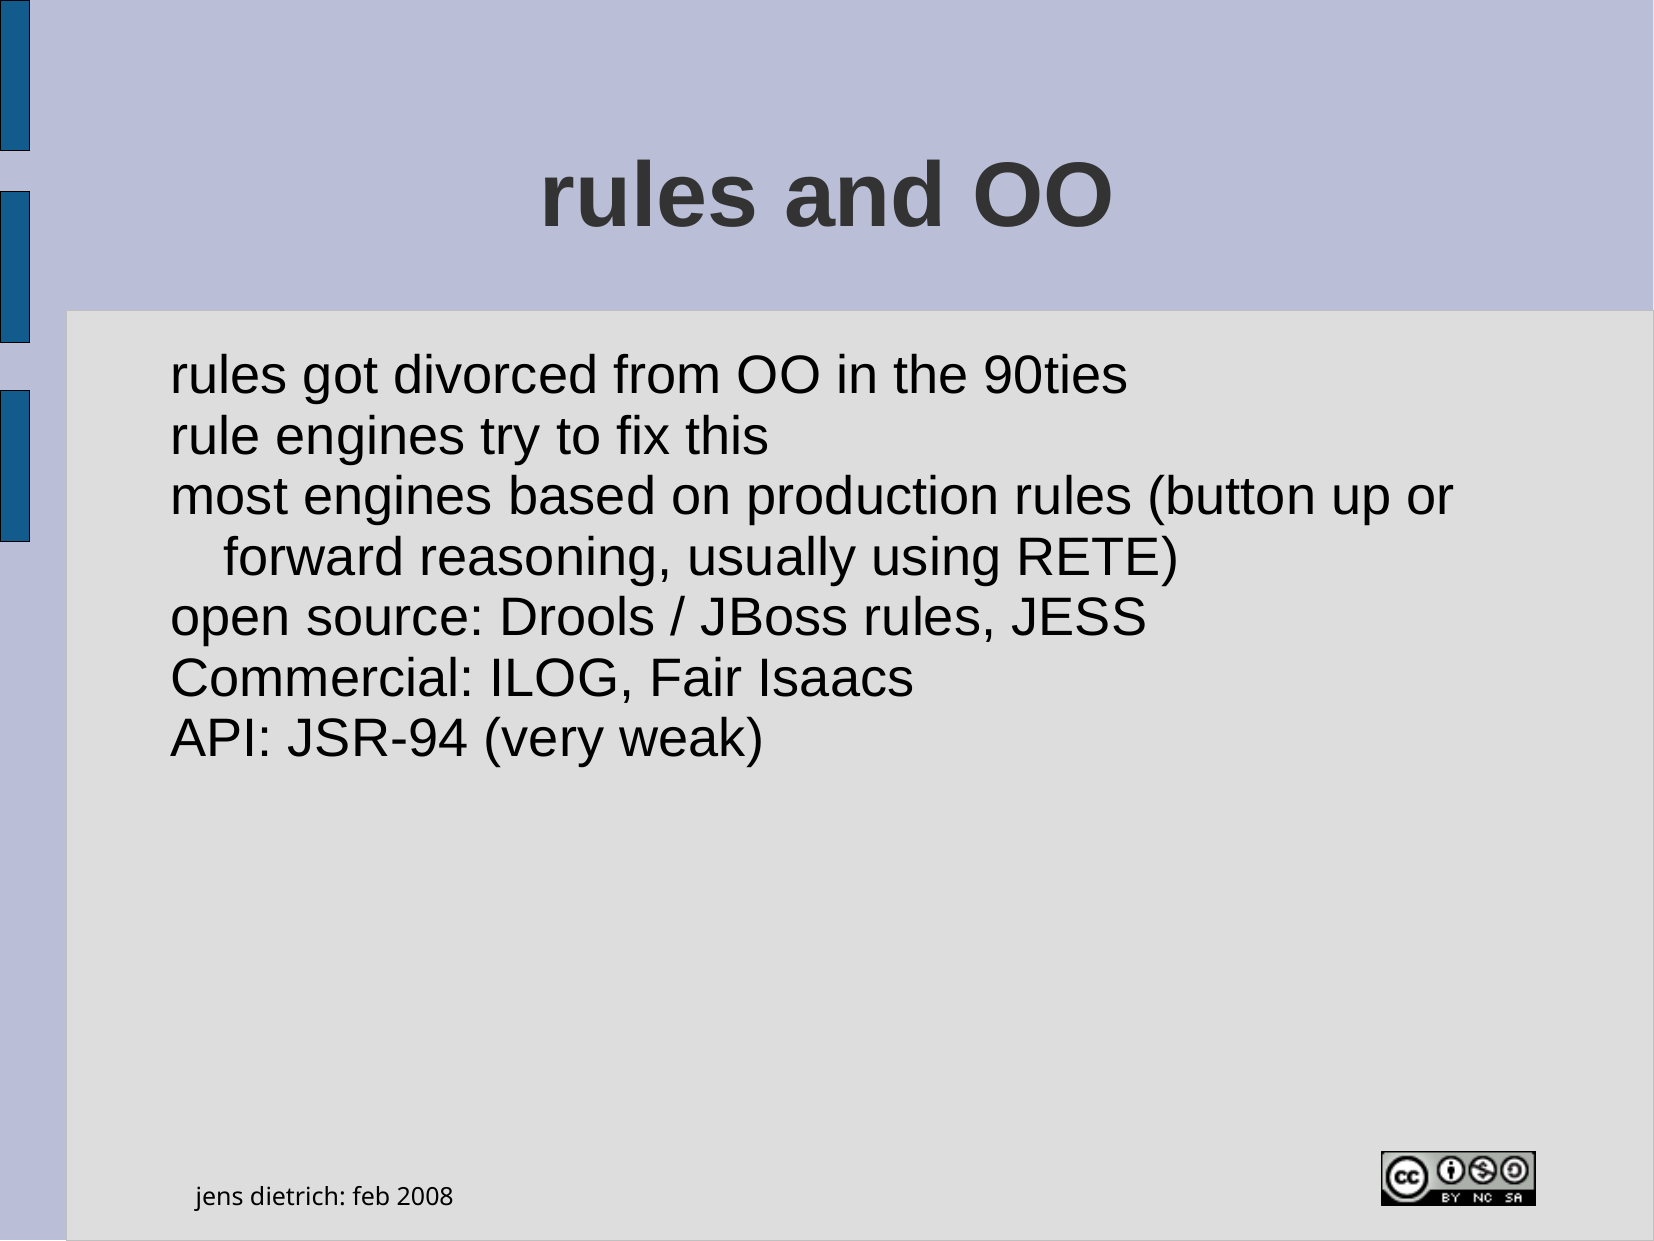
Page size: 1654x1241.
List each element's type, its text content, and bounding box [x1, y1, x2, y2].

picture [1381, 1151, 1536, 1206]
title rules and OO [121, 91, 1534, 299]
list rules got divorced from OO in the 90ties rule engines try to fix this most engines based on production rules (button up or forward reasoning, usually using RETE) open source: Drools / JBoss rules, JESS Commercial: ILOG, Fair Isaacs API: JSR-94 (very weak) [152, 344, 1534, 1127]
